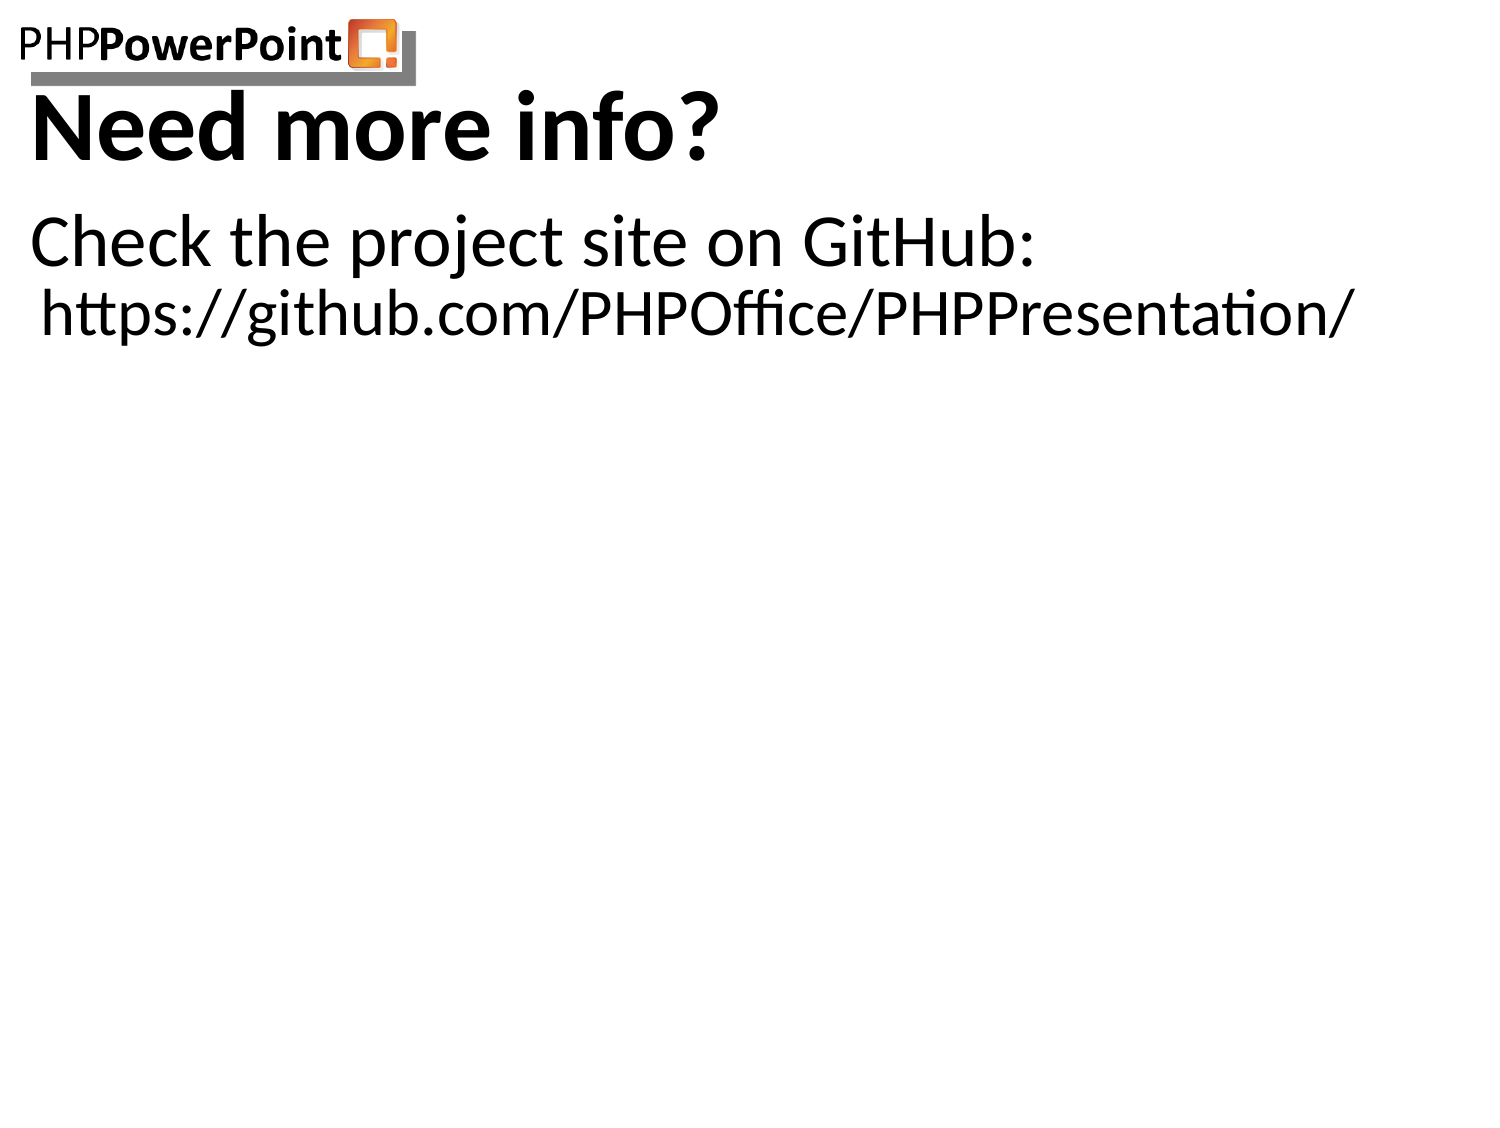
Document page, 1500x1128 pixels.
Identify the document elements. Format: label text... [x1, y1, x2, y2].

text_box Check the project site on GitHub: https://github.com/PHPOffice/PHPPresentation/ [15, 203, 1469, 1128]
text_box Need more info? [15, 78, 1469, 203]
picture [15, 15, 402, 72]
